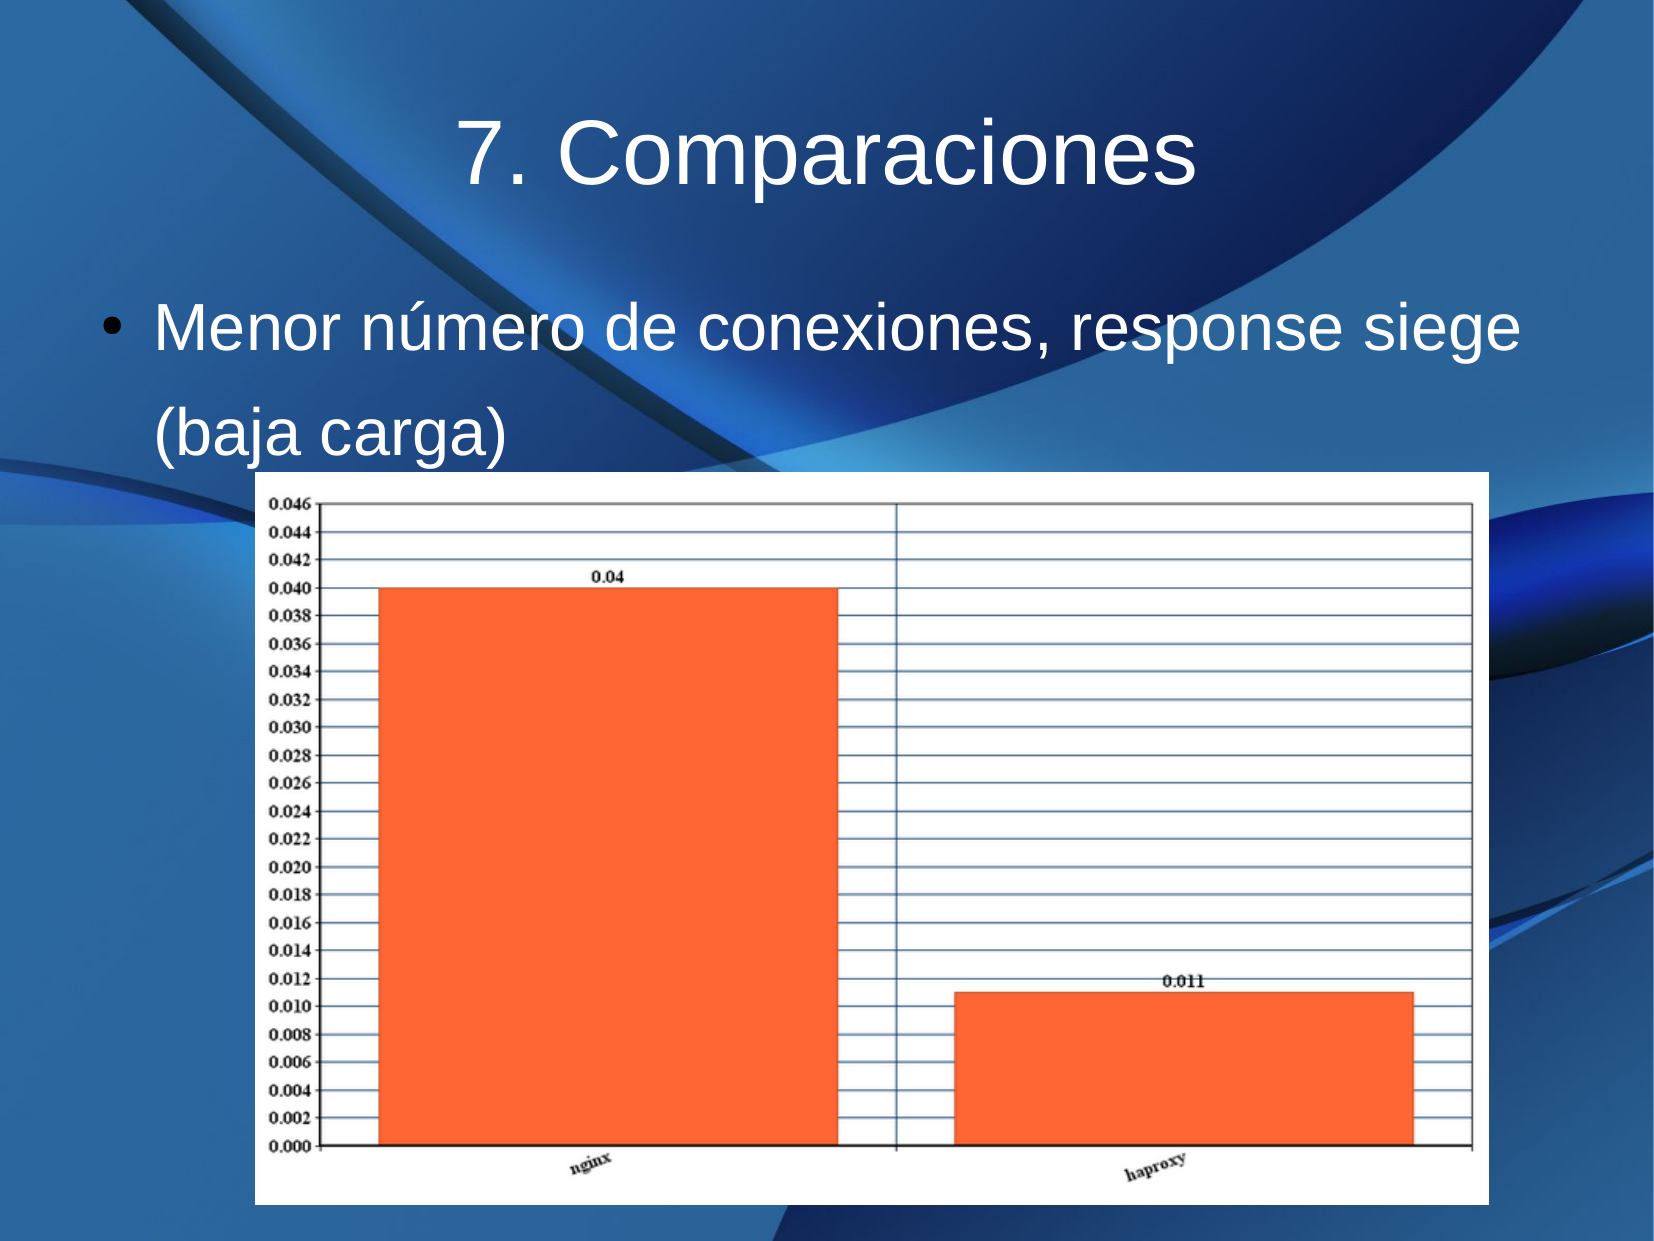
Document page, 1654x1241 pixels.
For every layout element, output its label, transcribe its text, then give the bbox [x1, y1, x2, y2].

list Menor número de conexiones, response siege (baja carga) [82, 290, 1571, 1109]
title 7. Comparaciones [82, 49, 1571, 257]
picture [0, 0, 1654, 1241]
